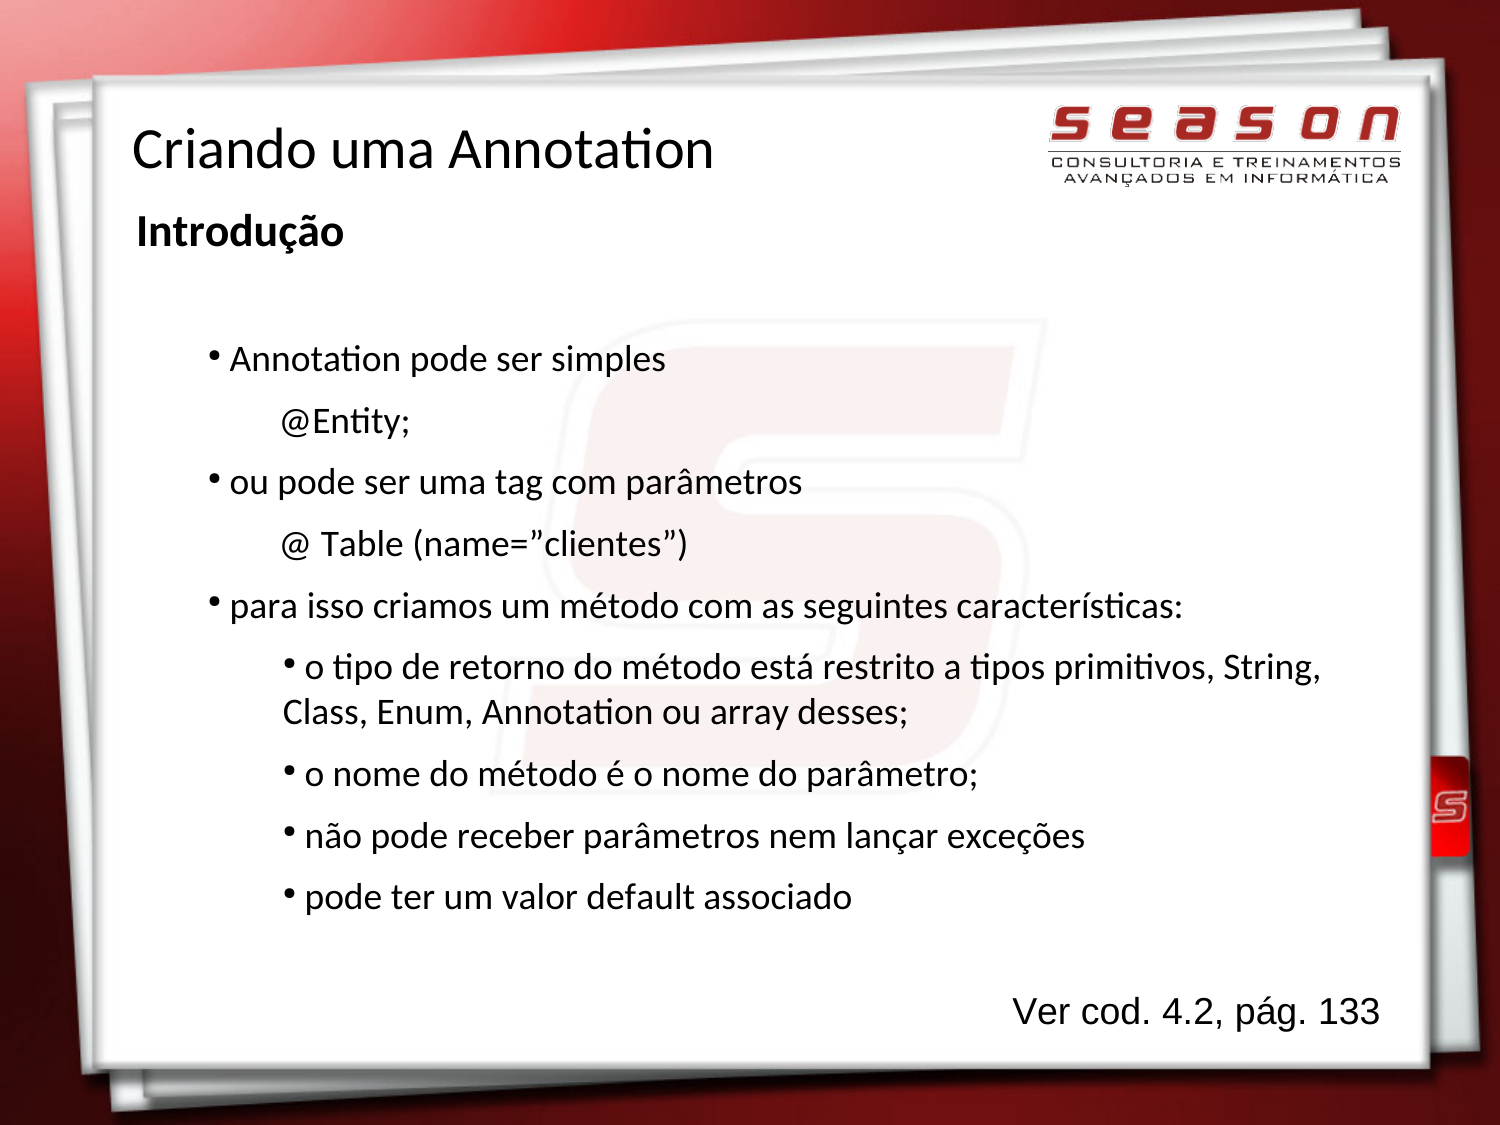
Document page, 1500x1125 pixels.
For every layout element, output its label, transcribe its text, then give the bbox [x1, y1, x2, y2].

title Criando uma Annotation [118, 33, 1394, 257]
text_box Ver cod. 4.2, pág. 133 [708, 979, 1396, 1040]
text_box Annotation pode ser simples @Entity; ou pode ser uma tag com parâmetros @ Table (name=”clientes”) para isso criamos um método com as seguintes características: o tipo de retorno do método está restrito a tipos primitivos, String, Class, Enum, Annotation ou array desses; o nome do método é o nome do parâmetro; não pode receber parâmetros nem lançar exceções pode ter um valor default associado [207, 289, 1328, 963]
text_box Introdução [119, 200, 1240, 256]
picture [0, 0, 1500, 1125]
